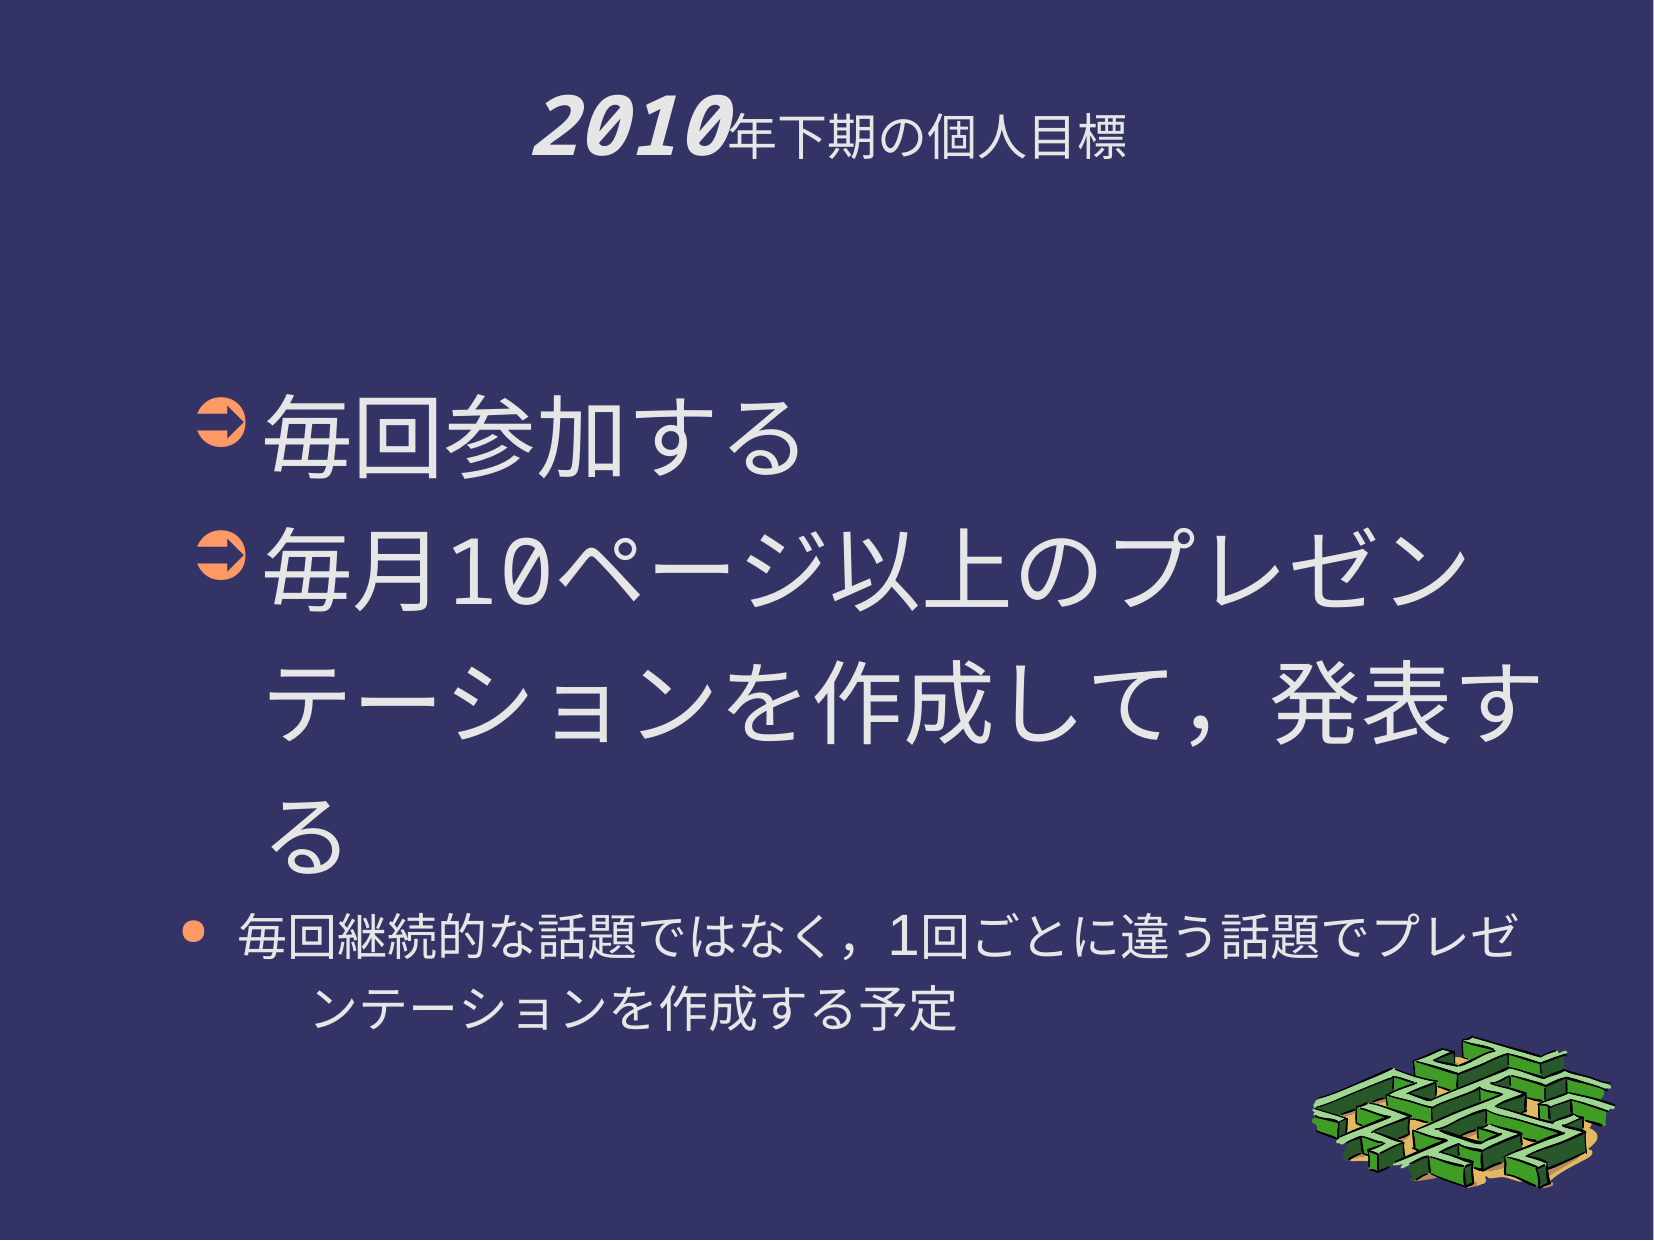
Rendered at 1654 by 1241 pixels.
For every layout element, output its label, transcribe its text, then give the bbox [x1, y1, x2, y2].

title 2010年下期の個人目標 [121, 26, 1534, 219]
list 毎回参加する 毎月10ページ以上のプレゼンテーションを作成して，発表する 毎回継続的な話題ではなく，1回ごとに違う話題でプレゼンテーションを作成する予定 [178, 364, 1570, 1132]
